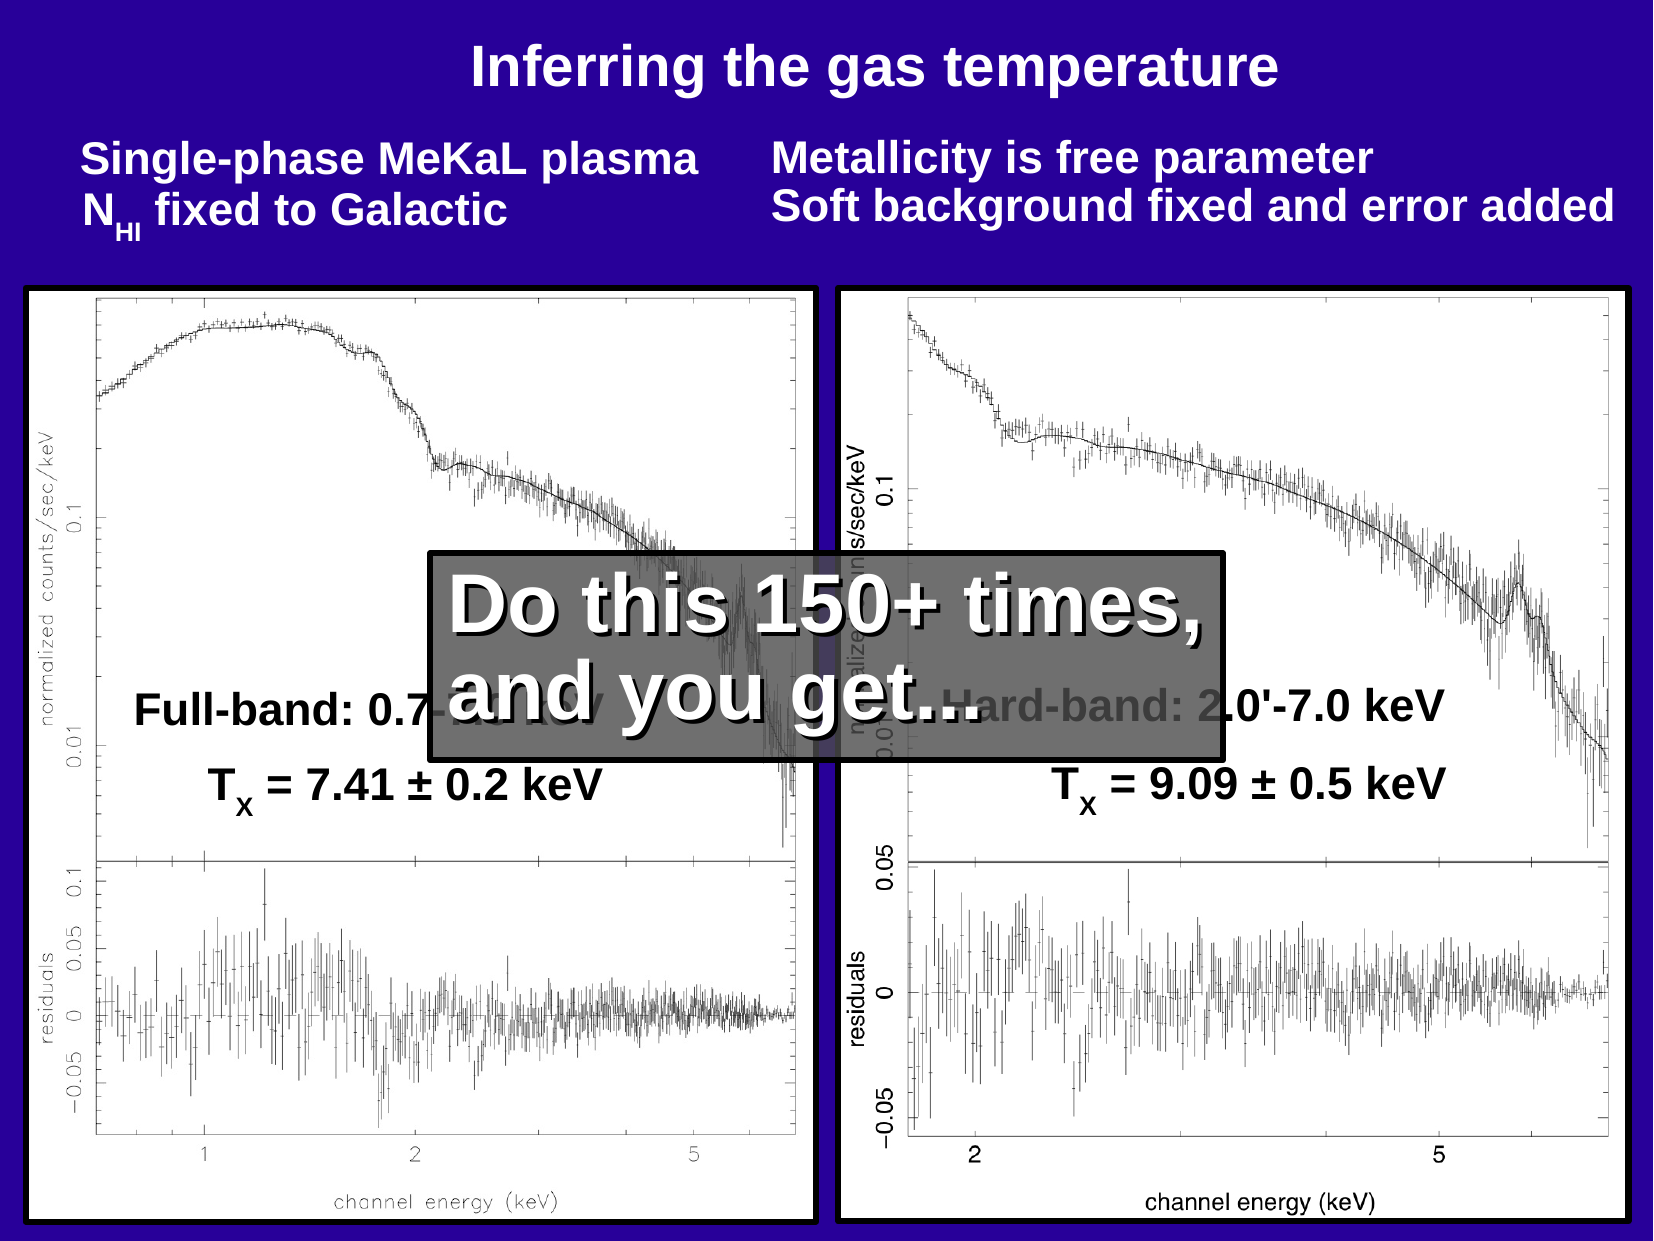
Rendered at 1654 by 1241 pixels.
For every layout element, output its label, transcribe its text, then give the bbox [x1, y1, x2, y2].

picture [841, 290, 1626, 1219]
text_box Do this 150+ times, and you get... [430, 553, 1223, 761]
text_box TX = 9.09 ± 0.5 keV [1033, 747, 1457, 836]
text_box Full-band: 0.7-7.0 keV [115, 676, 430, 750]
text_box TX = 7.41 ± 0.2 keV [189, 748, 613, 837]
text_box Hard-band: 2.0'-7.0 keV [1223, 672, 1454, 745]
text_box Single-phase MeKaL plasma NHI fixed to Galactic [51, 126, 721, 265]
text_box Metallicity is free parameter Soft background fixed and error added [740, 125, 1632, 249]
text_box Inferring the gas temperature [452, 27, 1298, 114]
picture [28, 290, 813, 1219]
